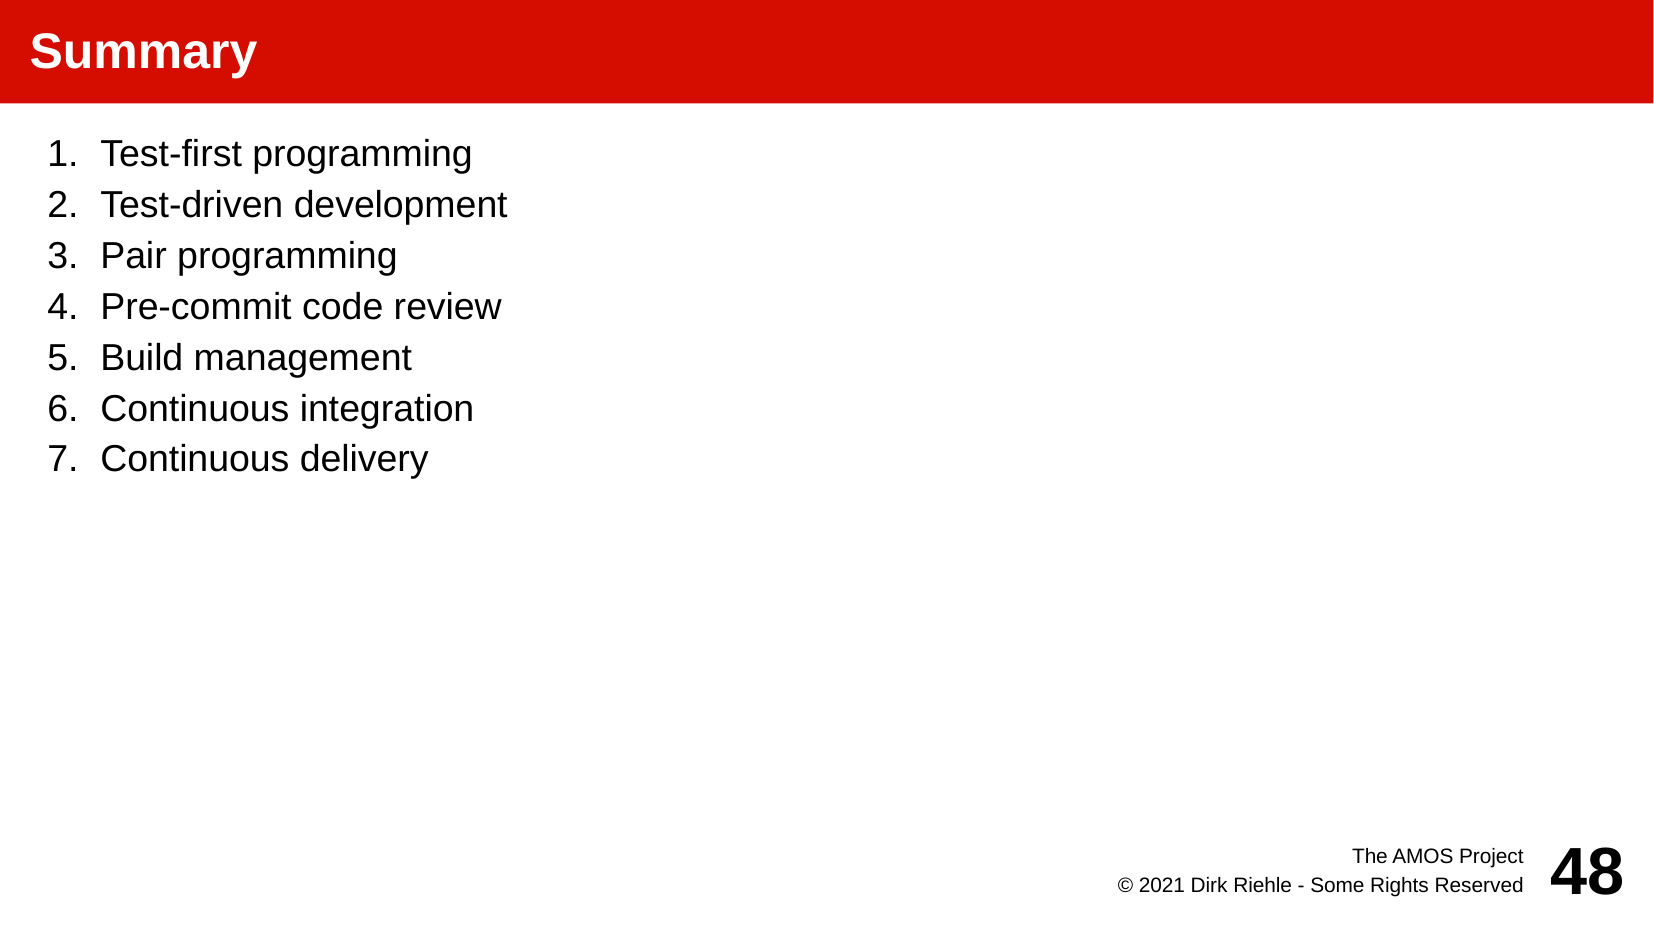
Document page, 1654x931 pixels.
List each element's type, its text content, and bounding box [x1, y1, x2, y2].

list Test-first programming Test-driven development Pair programming Pre-commit code review Build management Continuous integration Continuous delivery [29, 132, 1625, 813]
title Summary [0, 0, 1654, 104]
